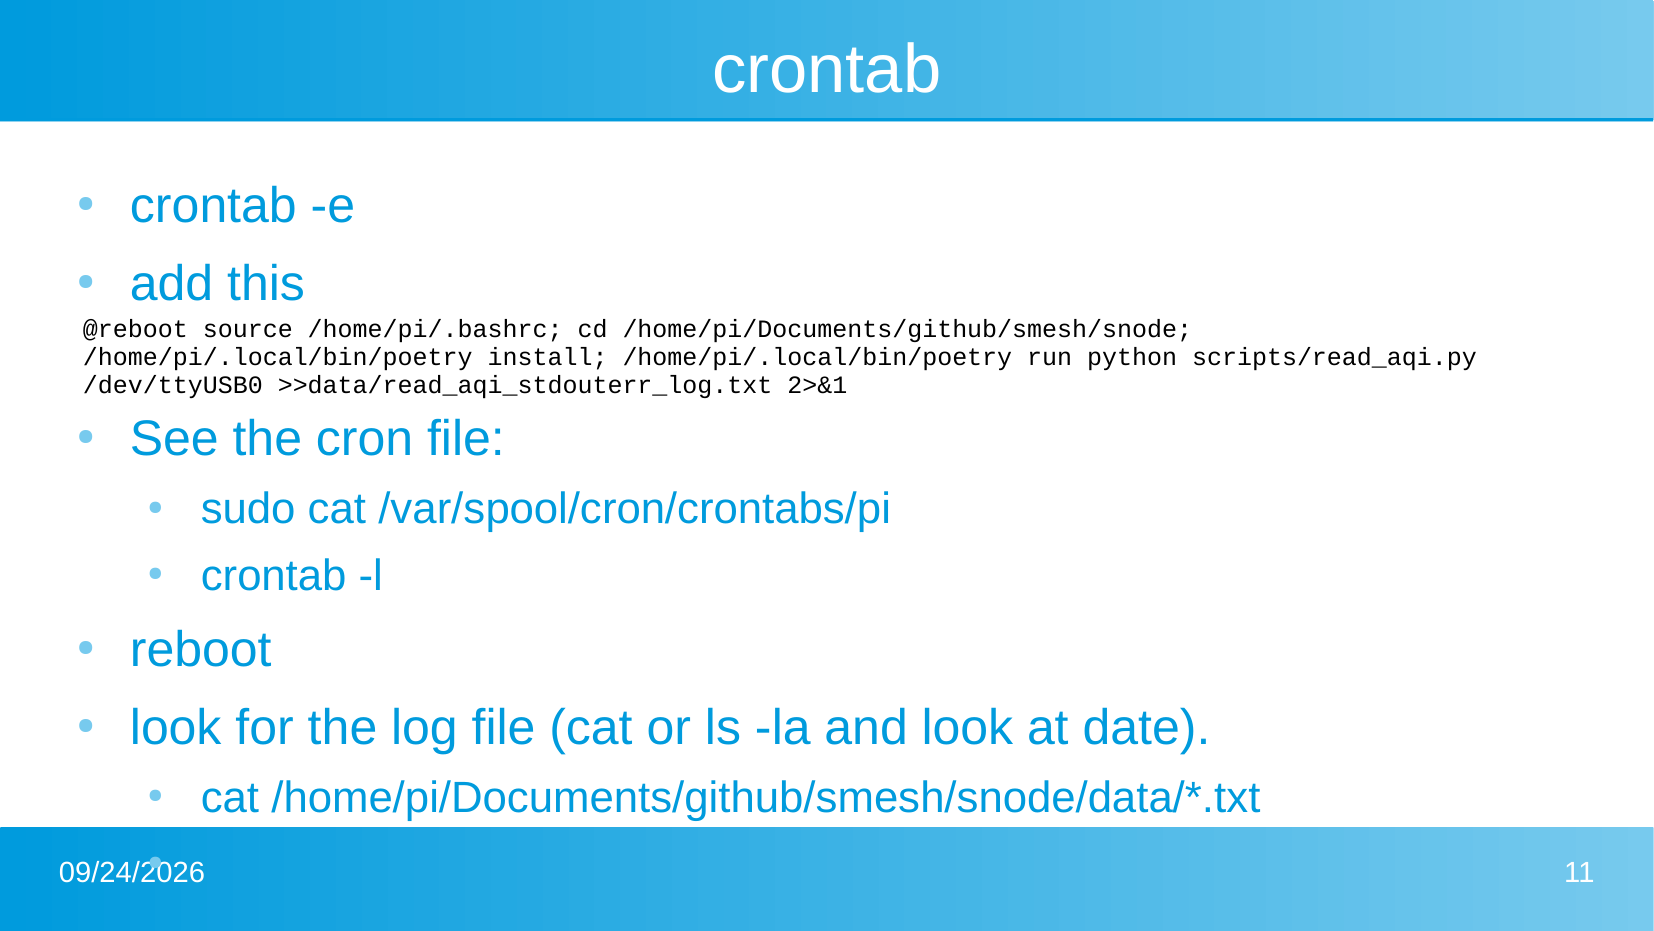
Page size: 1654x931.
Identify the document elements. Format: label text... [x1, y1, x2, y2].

title crontab [59, 29, 1595, 108]
list crontab -e add this See the cron file: sudo cat /var/spool/cron/crontabs/pi crontab -l reboot look for the log file (cat or ls -la and look at date). cat /home/pi/Documents/github/smesh/snode/data/*.txt [59, 177, 1595, 768]
text_box @reboot source /home/pi/.bashrc; cd /home/pi/Documents/github/smesh/snode; /home/pi/.local/bin/poetry install; /home/pi/.local/bin/poetry run python scripts/read_aqi.py /dev/ttyUSB0 >>data/read_aqi_stdouterr_log.txt 2>&1 [68, 308, 1569, 450]
